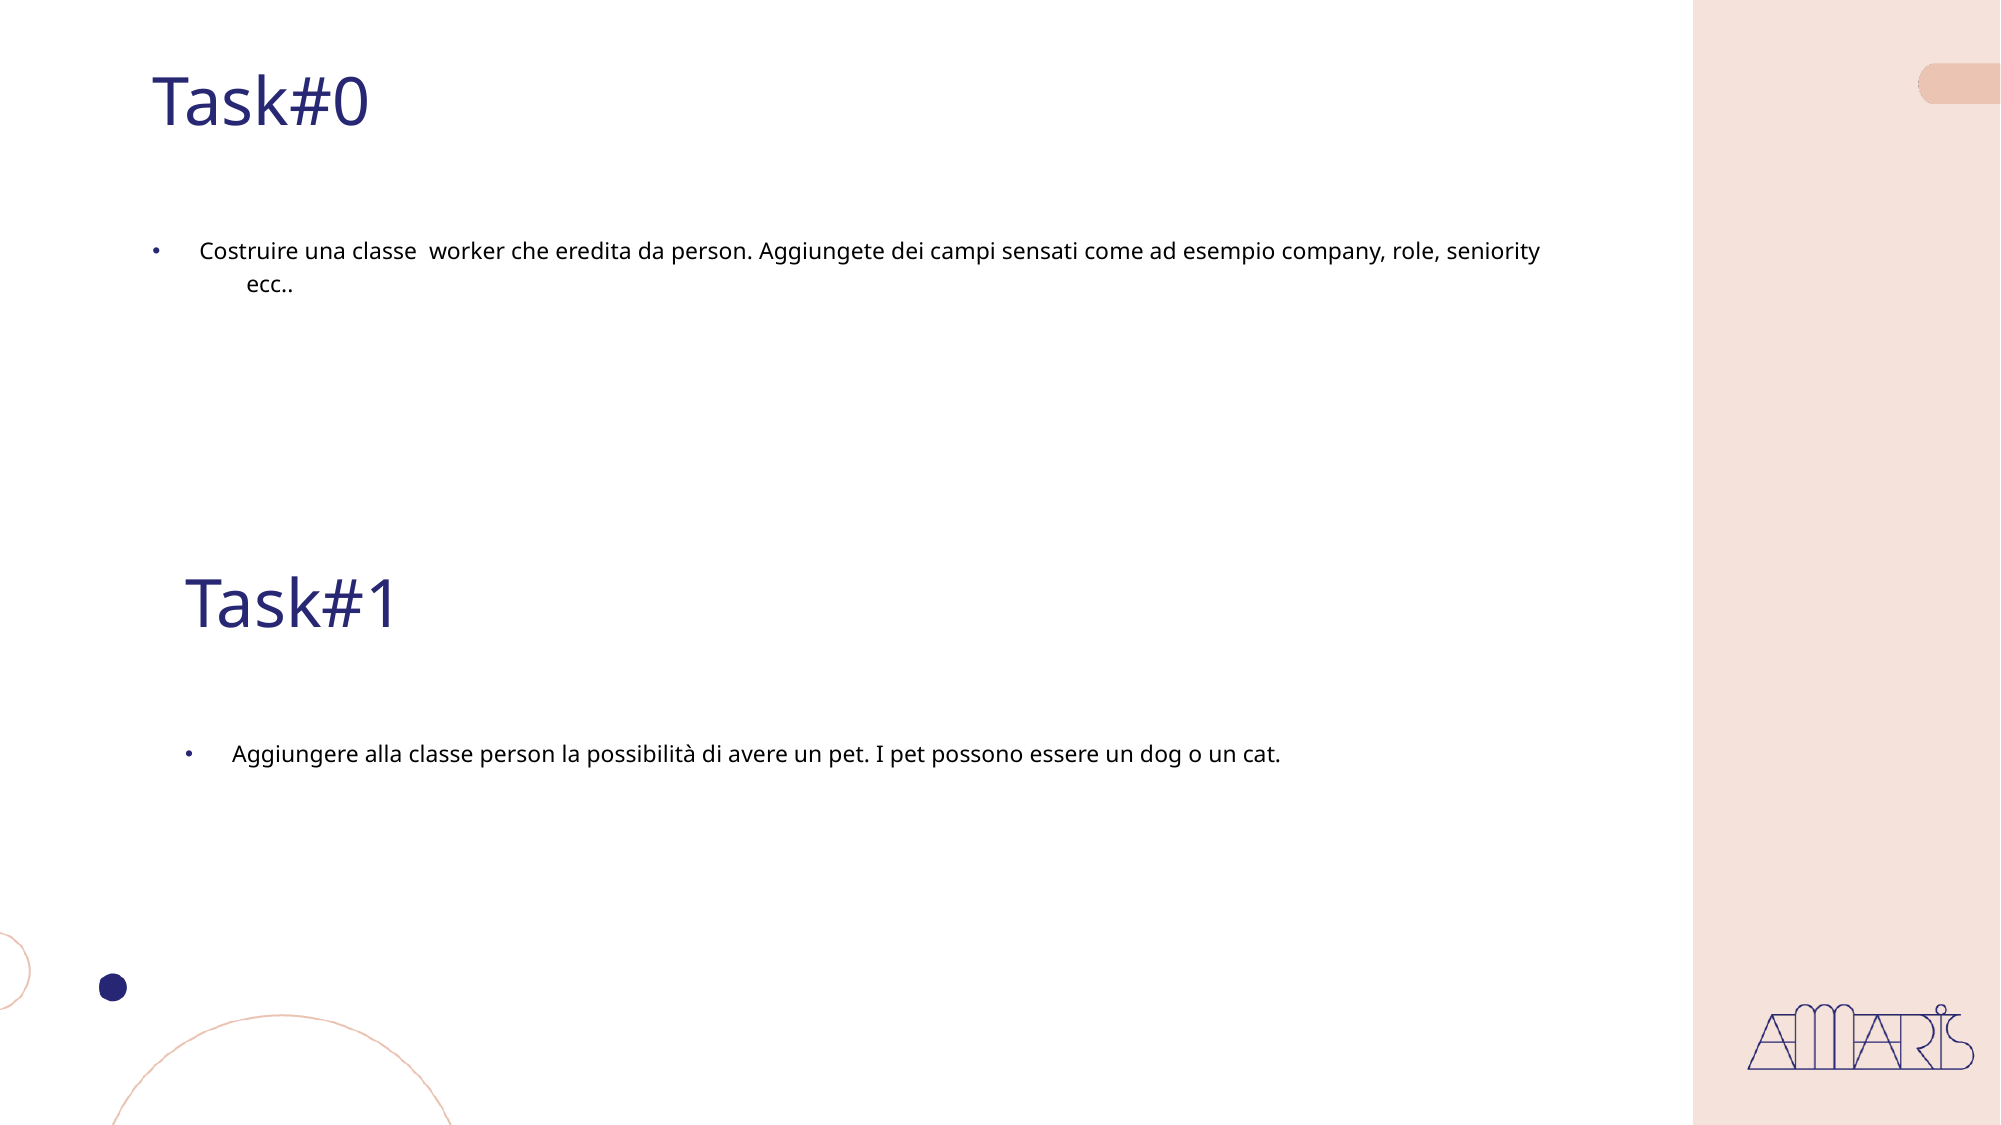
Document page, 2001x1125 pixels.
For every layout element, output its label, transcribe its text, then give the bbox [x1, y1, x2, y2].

list Costruire una classe worker che eredita da person. Aggiungete dei campi sensati come ad esempio company, role, seniority ecc.. [137, 223, 1574, 357]
text_box Aggiungere alla classe person la possibilità di avere un pet. I pet possono essere un dog o un cat. [170, 726, 1607, 772]
title Task#0 [137, 59, 1577, 148]
text_box Task#1 [170, 562, 1609, 651]
